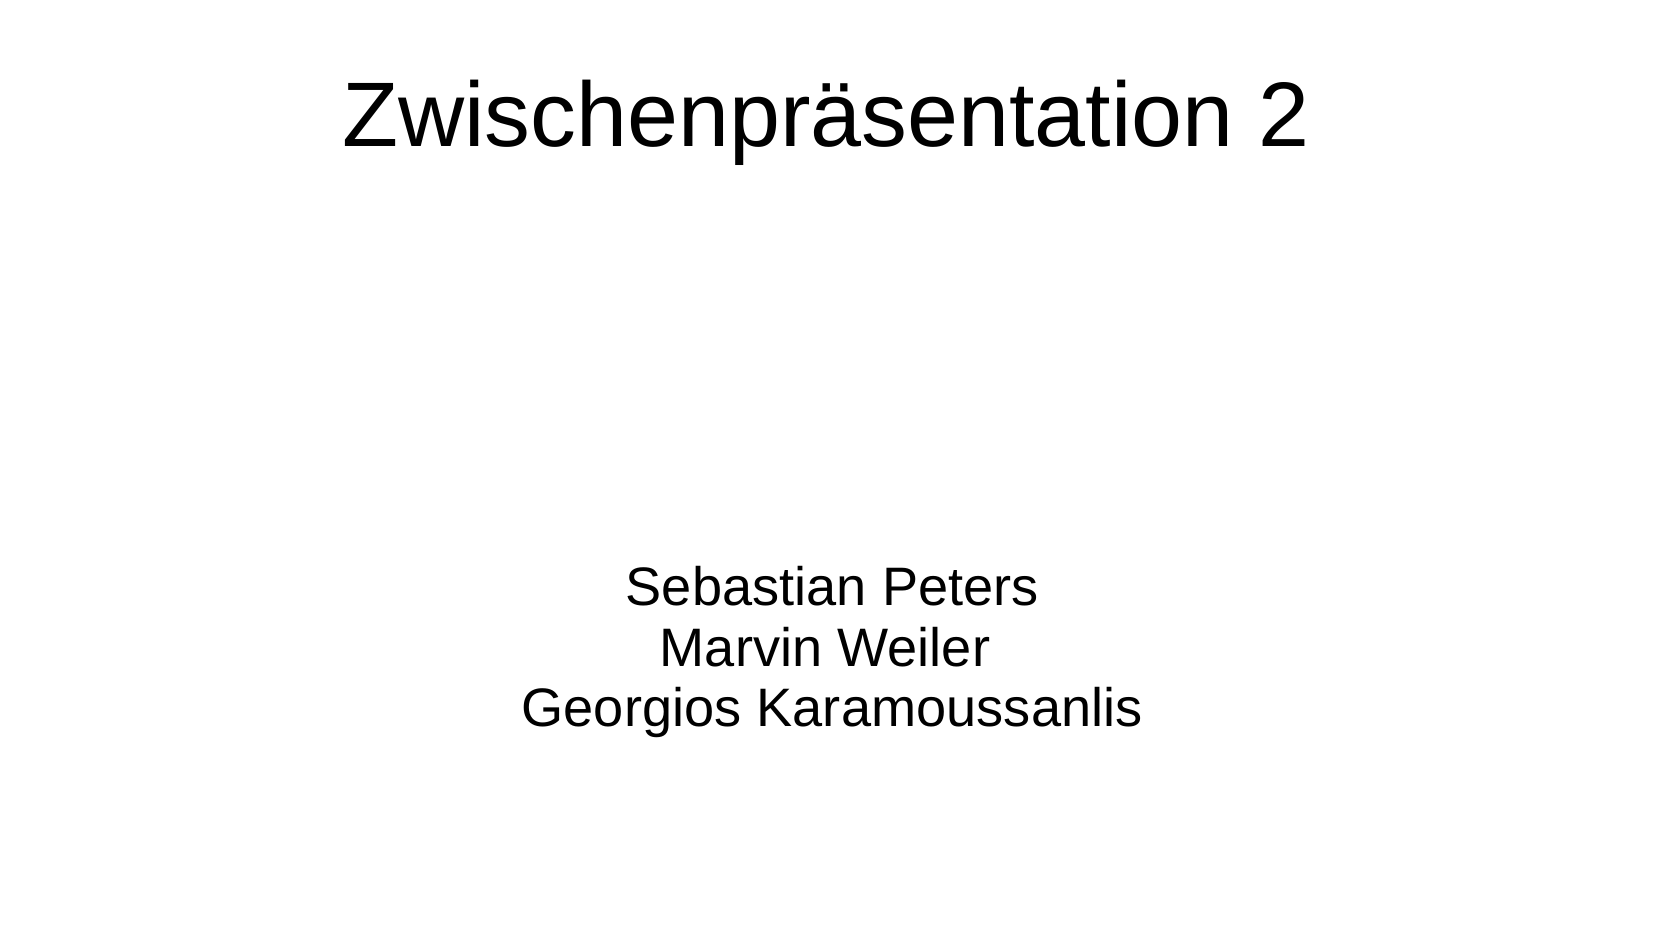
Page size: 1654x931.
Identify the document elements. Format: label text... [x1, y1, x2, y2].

subtitle Sebastian Peters Marvin Weiler Georgios Karamoussanlis [88, 228, 1577, 768]
title Zwischenpräsentation 2 [82, 37, 1571, 193]
